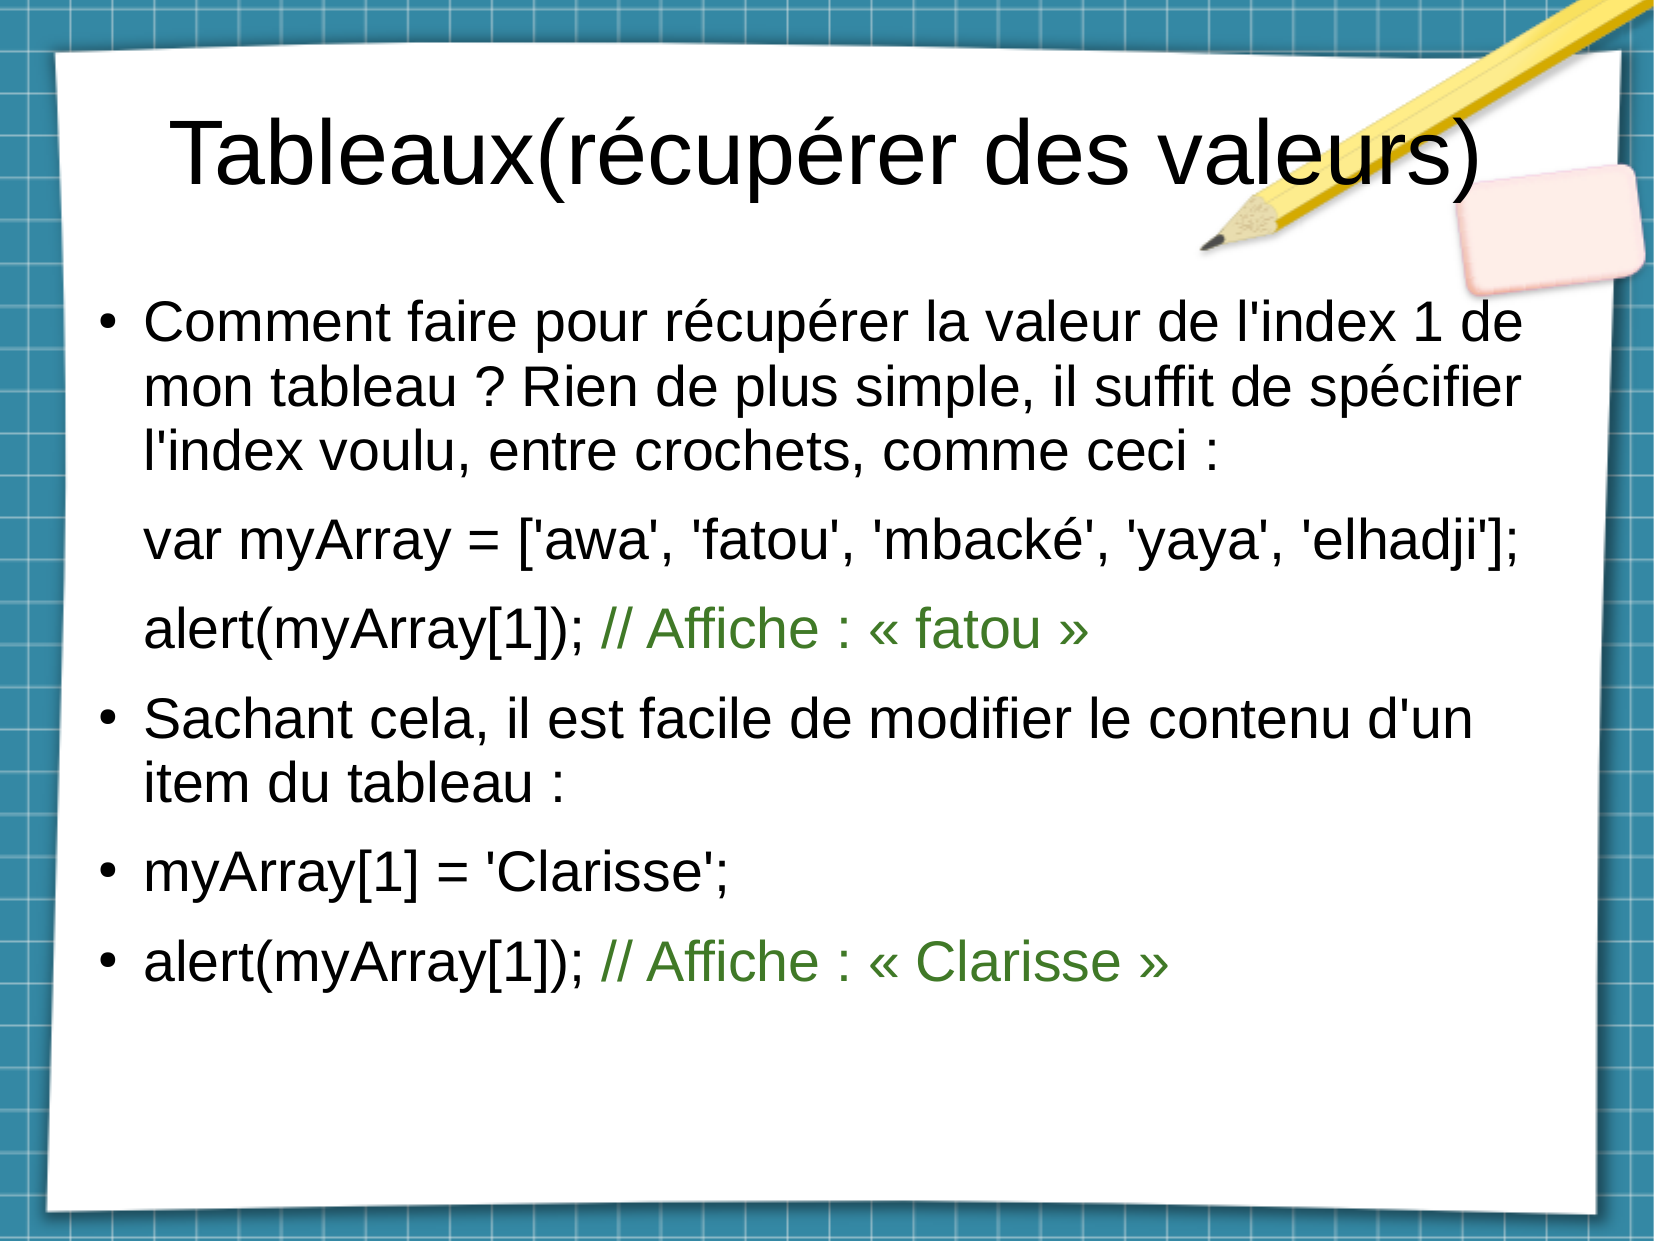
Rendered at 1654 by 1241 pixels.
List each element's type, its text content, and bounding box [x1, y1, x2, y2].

title Tableaux(récupérer des valeurs) [82, 49, 1571, 257]
picture [0, 0, 1654, 1241]
list Comment faire pour récupérer la valeur de l'index 1 de mon tableau ? Rien de plus simple, il suffit de spécifier l'index voulu, entre crochets, comme ceci : var myArray = ['awa', 'fatou', 'mbacké', 'yaya', 'elhadji']; alert(myArray[1]); // Affiche : « fatou » Sachant cela, il est facile de modifier le contenu d'un item du tableau : myArray[1] = 'Clarisse'; alert(myArray[1]); // Affiche : « Clarisse » [82, 290, 1571, 1010]
